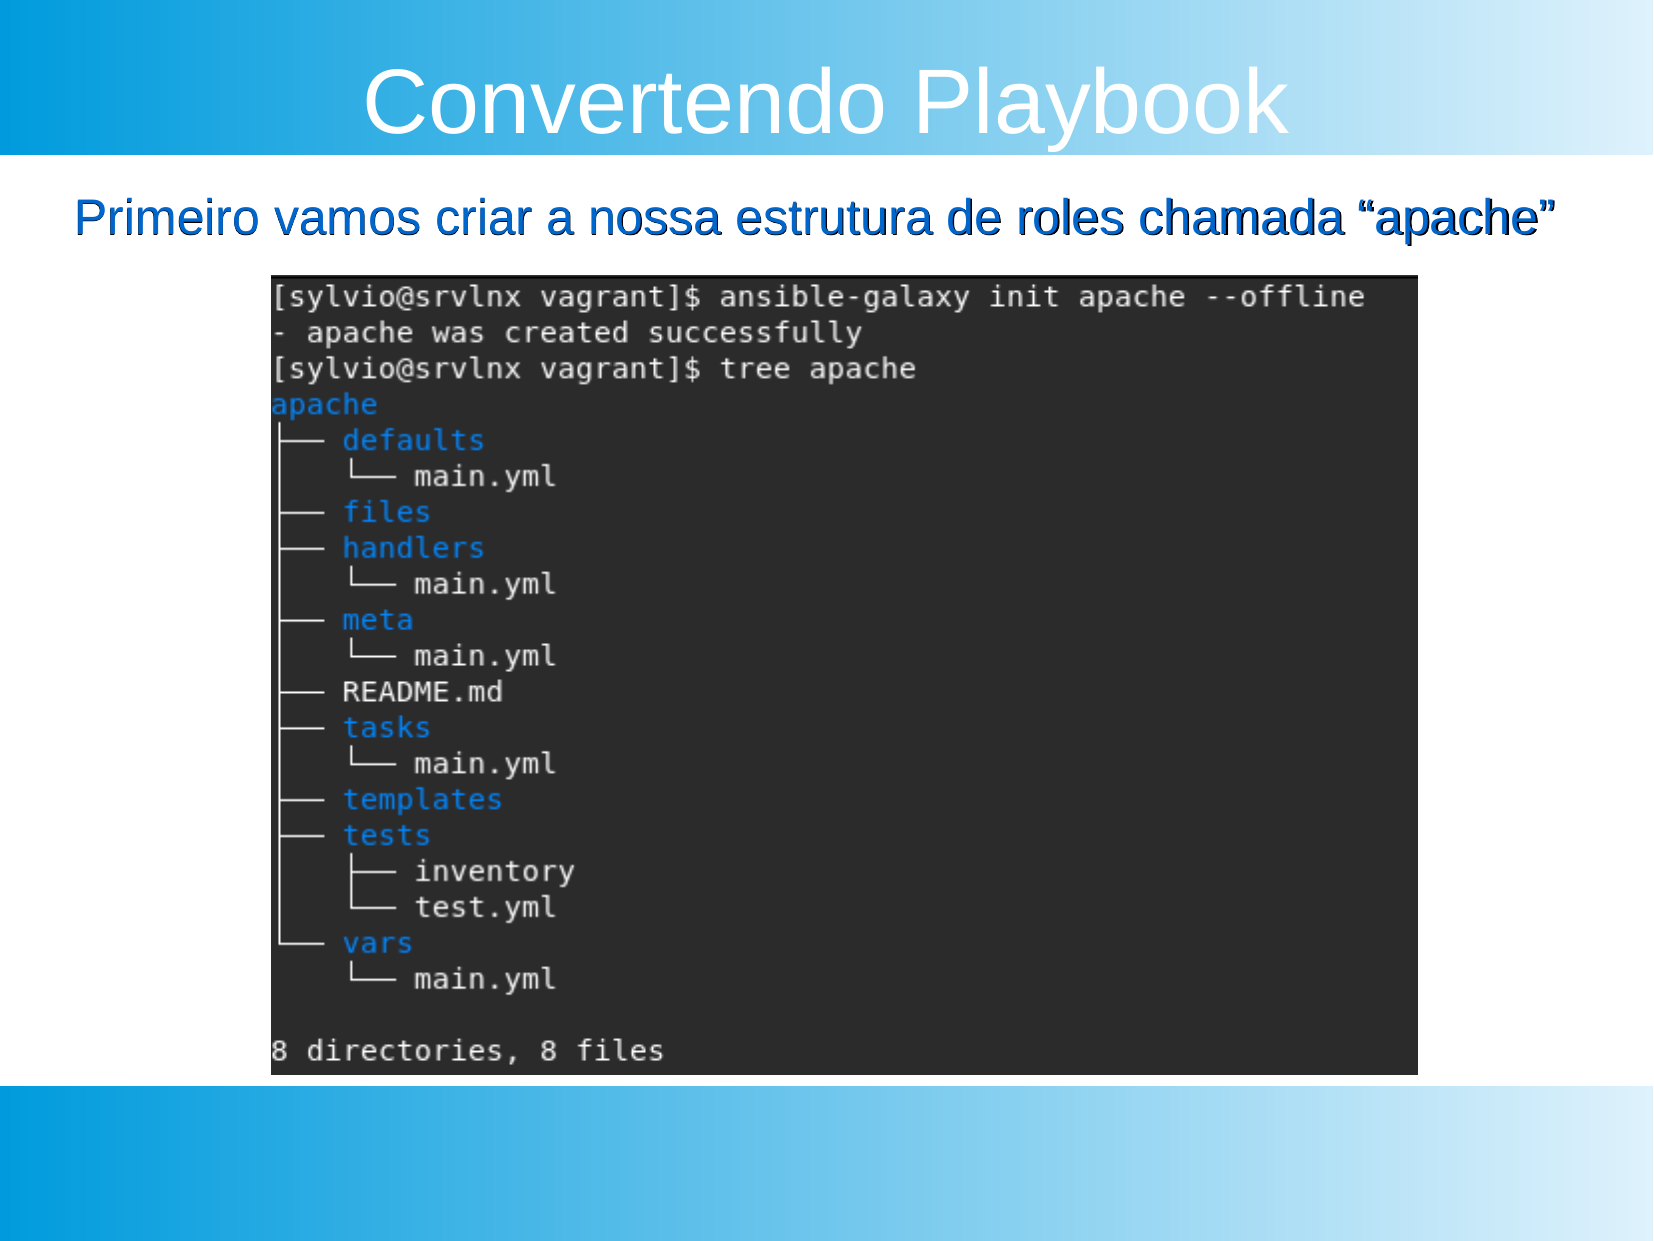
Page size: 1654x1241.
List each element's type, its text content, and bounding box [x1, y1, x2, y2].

list Primeiro vamos criar a nossa estrutura de roles chamada “apache” [70, 189, 1560, 249]
title Convertendo Playbook [82, 49, 1571, 155]
picture [271, 275, 1418, 1075]
